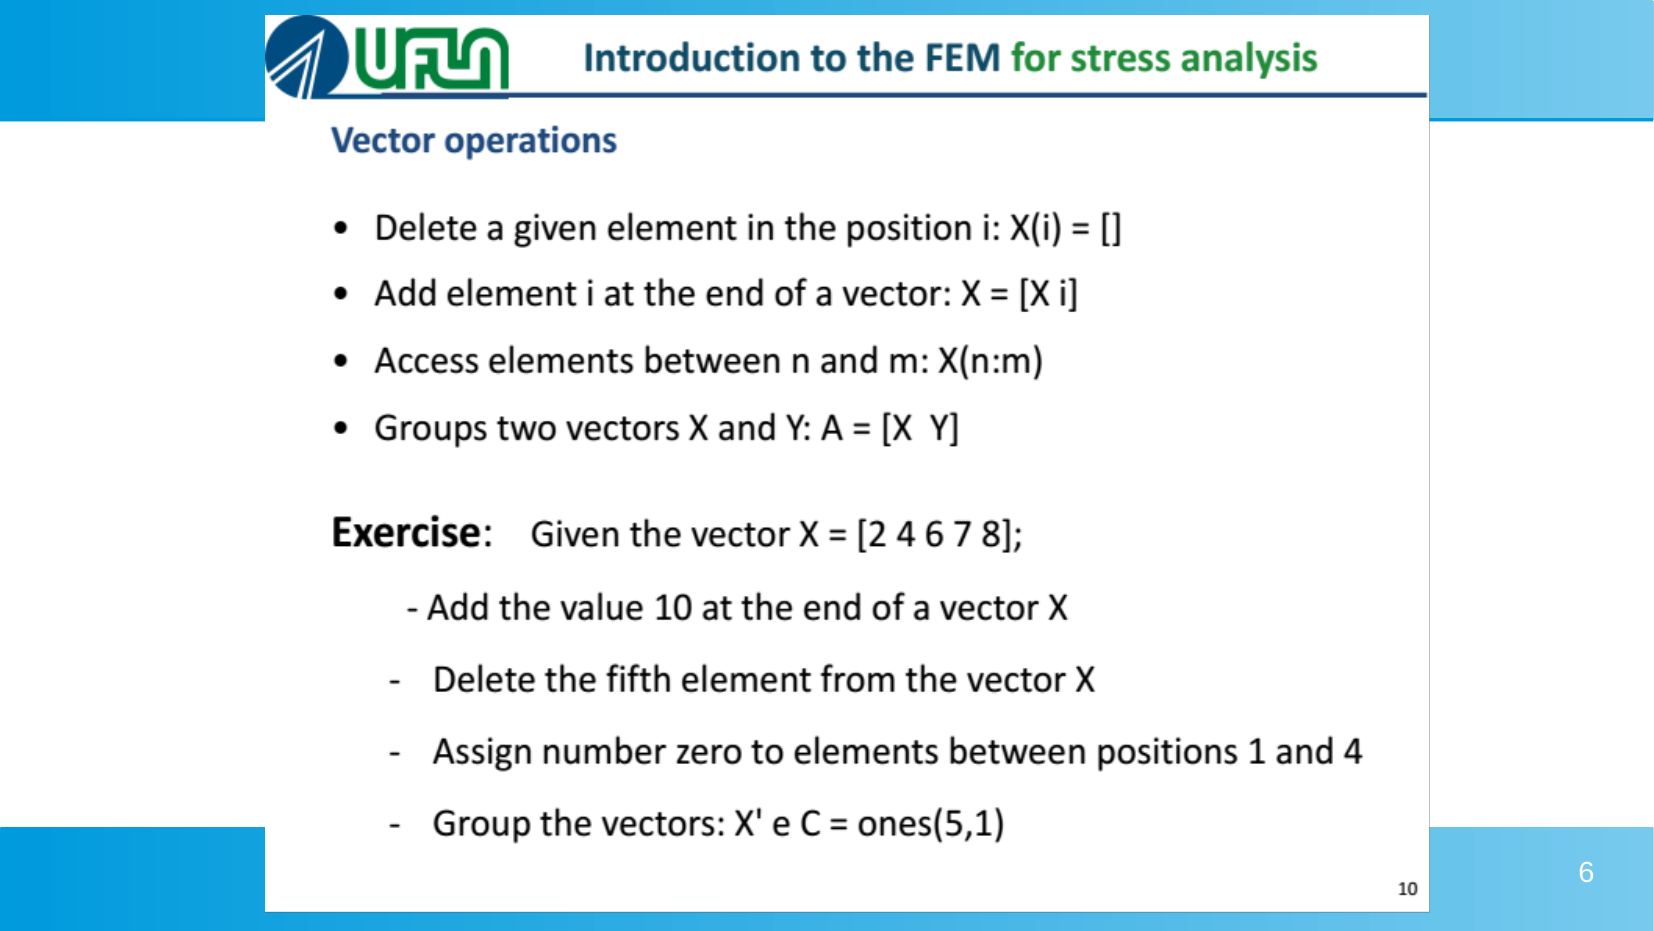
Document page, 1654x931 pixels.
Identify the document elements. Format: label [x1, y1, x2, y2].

picture [265, 15, 1433, 914]
